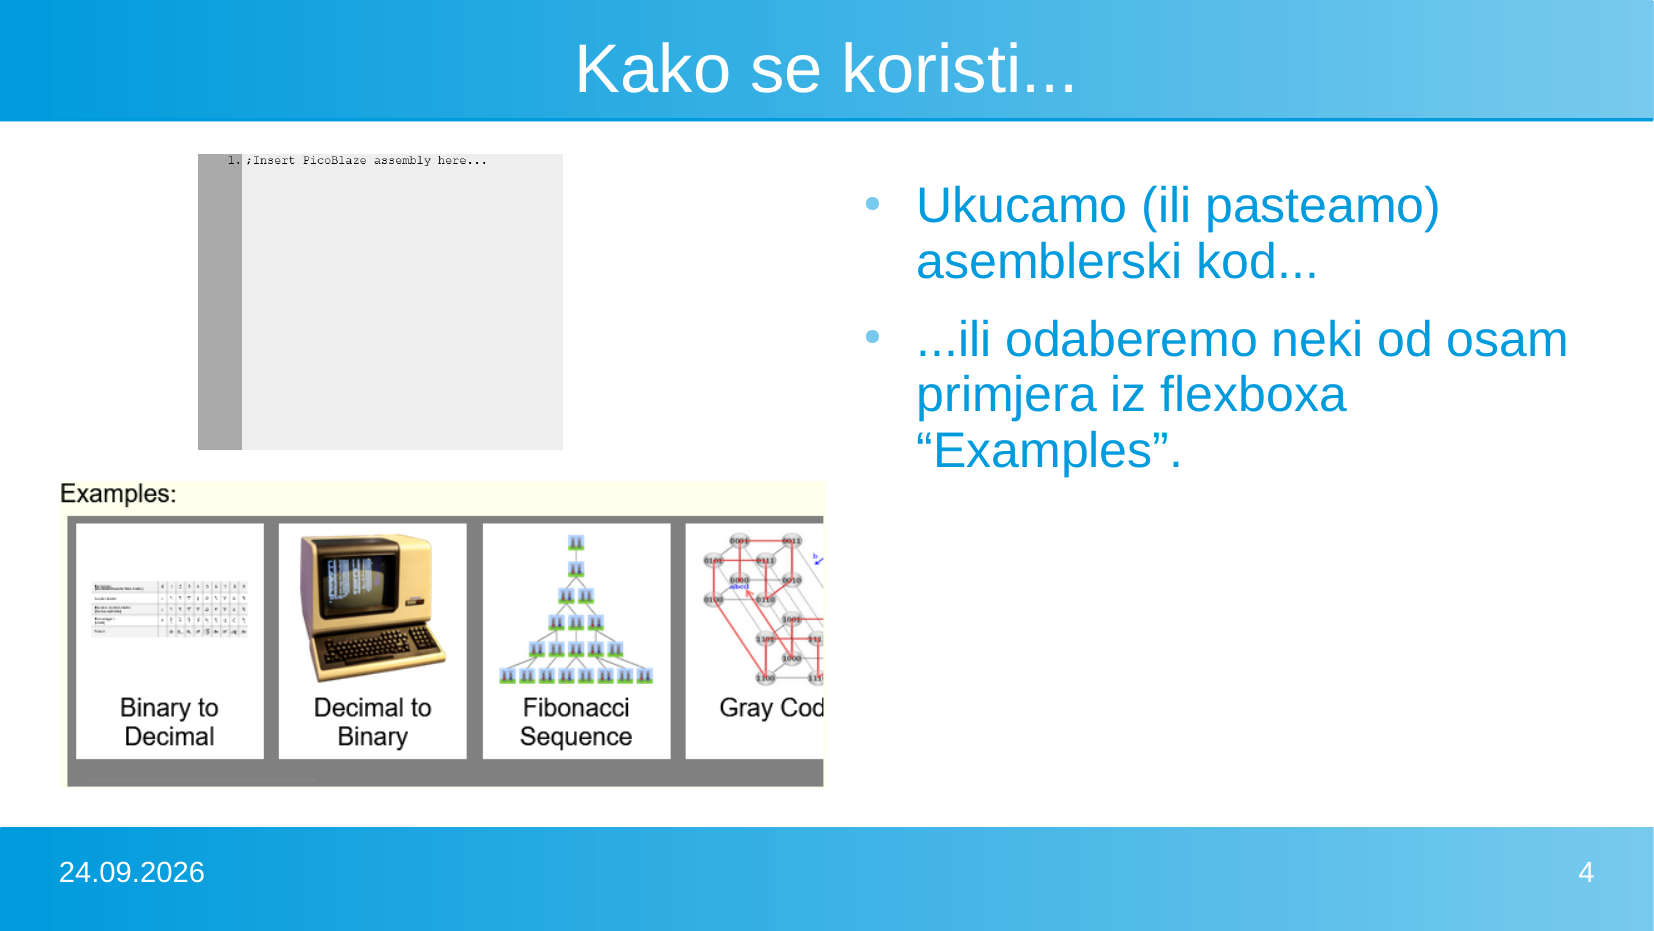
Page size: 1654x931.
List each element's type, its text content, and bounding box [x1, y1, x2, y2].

picture [198, 154, 563, 451]
picture [60, 481, 826, 788]
list Ukucamo (ili pasteamo) asemblerski kod... ...ili odaberemo neki od osam primjera iz flexboxa “Examples”. [845, 177, 1596, 768]
title Kako se koristi... [59, 29, 1595, 108]
